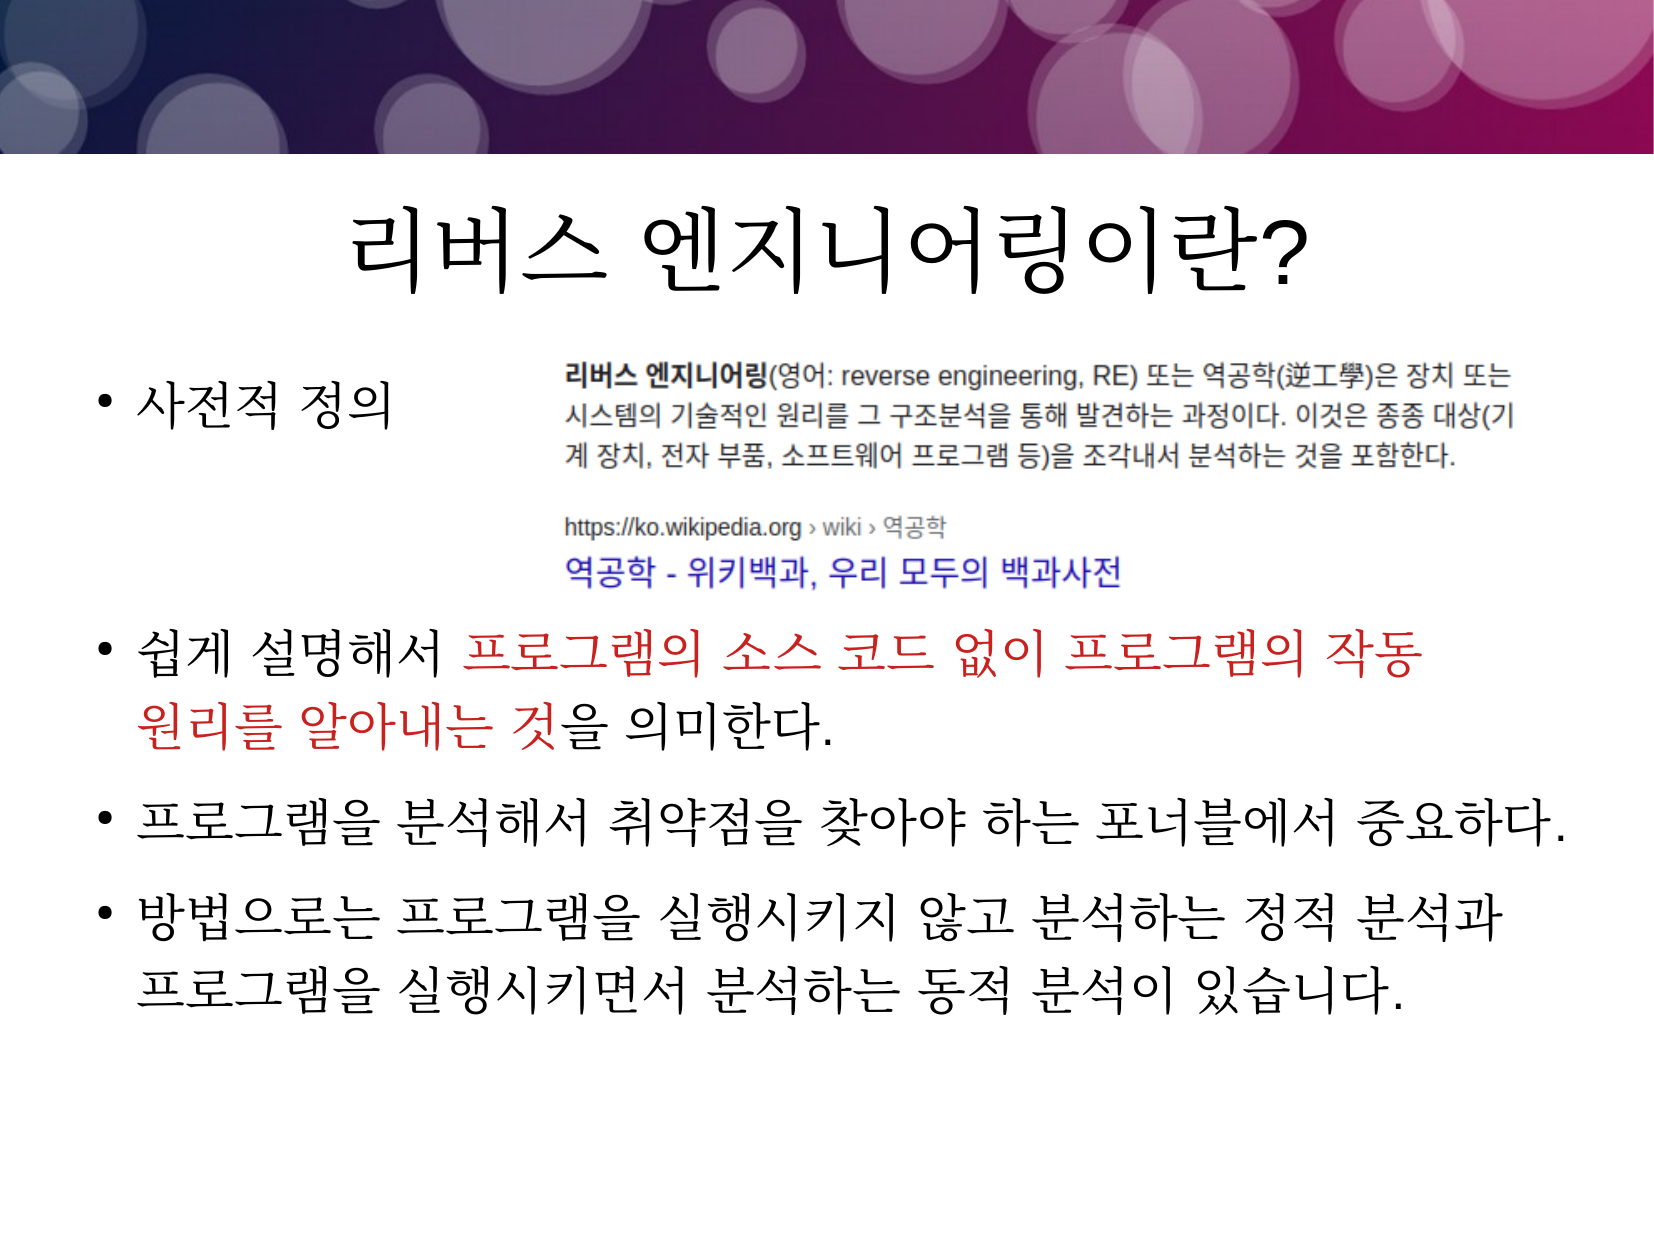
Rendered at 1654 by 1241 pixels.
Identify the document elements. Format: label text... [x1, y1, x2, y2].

picture [0, 0, 1654, 154]
title 리버스 엔지니어링이란? [82, 159, 1571, 331]
list 사전적 정의 쉽게 설명해서 프로그램의 소스 코드 없이 프로그램의 작동 원리를 알아내는 것을 의미한다. 프로그램을 분석해서 취약점을 찾아야 하는 포너블에서 중요하다. 방법으로는 프로그램을 실행시키지 않고 분석하는 정적 분석과 프로그램을 실행시키면서 분석하는 동적 분석이 있습니다. [82, 366, 1571, 1087]
picture [543, 342, 1533, 626]
